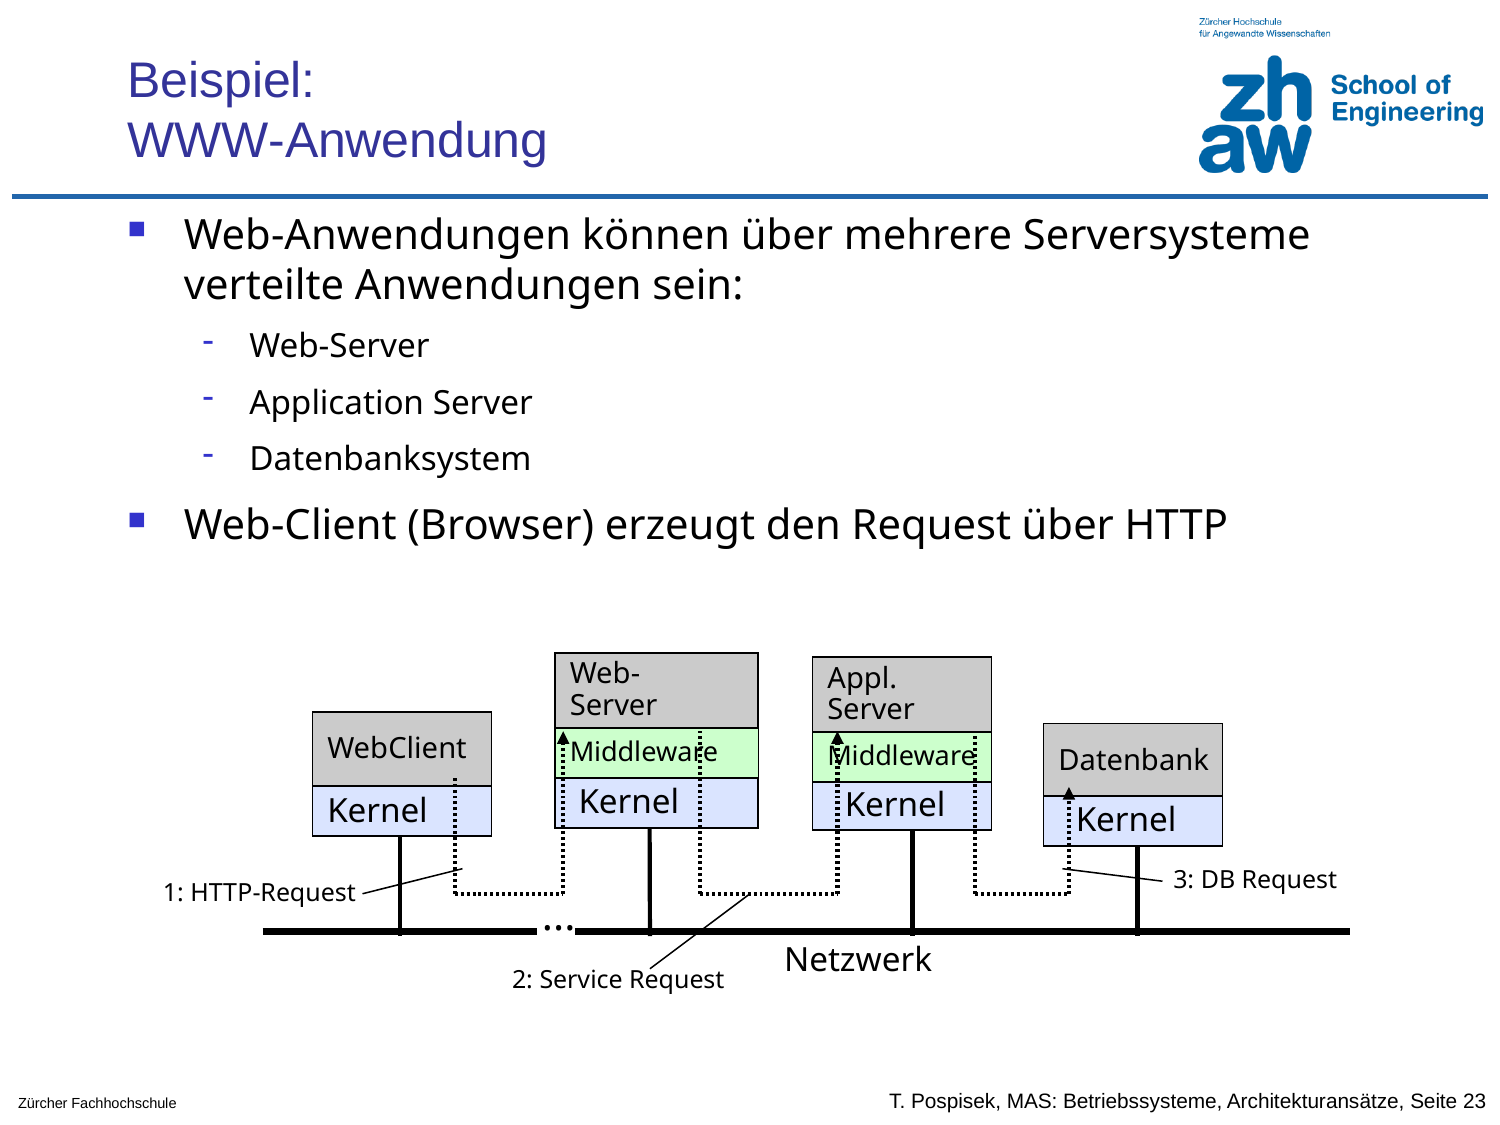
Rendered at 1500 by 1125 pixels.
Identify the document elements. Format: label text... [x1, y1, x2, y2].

text_box 1: HTTP-Request [148, 868, 371, 914]
text_box Kernel [812, 783, 992, 831]
text_box Middleware [555, 727, 759, 779]
text_box Netzwerk [769, 935, 948, 986]
text_box Middleware [812, 732, 992, 783]
title Beispiel: WWW-Anwendung [112, 50, 1391, 175]
text_box Kernel [555, 779, 759, 828]
list Web-Anwendungen können über mehrere Serversysteme verteilte Anwendungen sein: Web-Server Application Server Datenbanksystem Web-Client (Browser) erzeugt den Request über HTTP [112, 200, 1388, 638]
text_box Web- Server [555, 652, 759, 727]
text_box ... [527, 881, 591, 947]
text_box Kernel [312, 786, 492, 837]
text_box 3: DB Request [1158, 856, 1352, 902]
text_box 2: Service Request [497, 956, 740, 1002]
picture [1199, 18, 1483, 173]
text_box Appl. Server [812, 656, 992, 732]
text_box Kernel [1043, 796, 1223, 847]
text_box WebClient [312, 711, 492, 786]
text_box Datenbank [1043, 723, 1223, 796]
